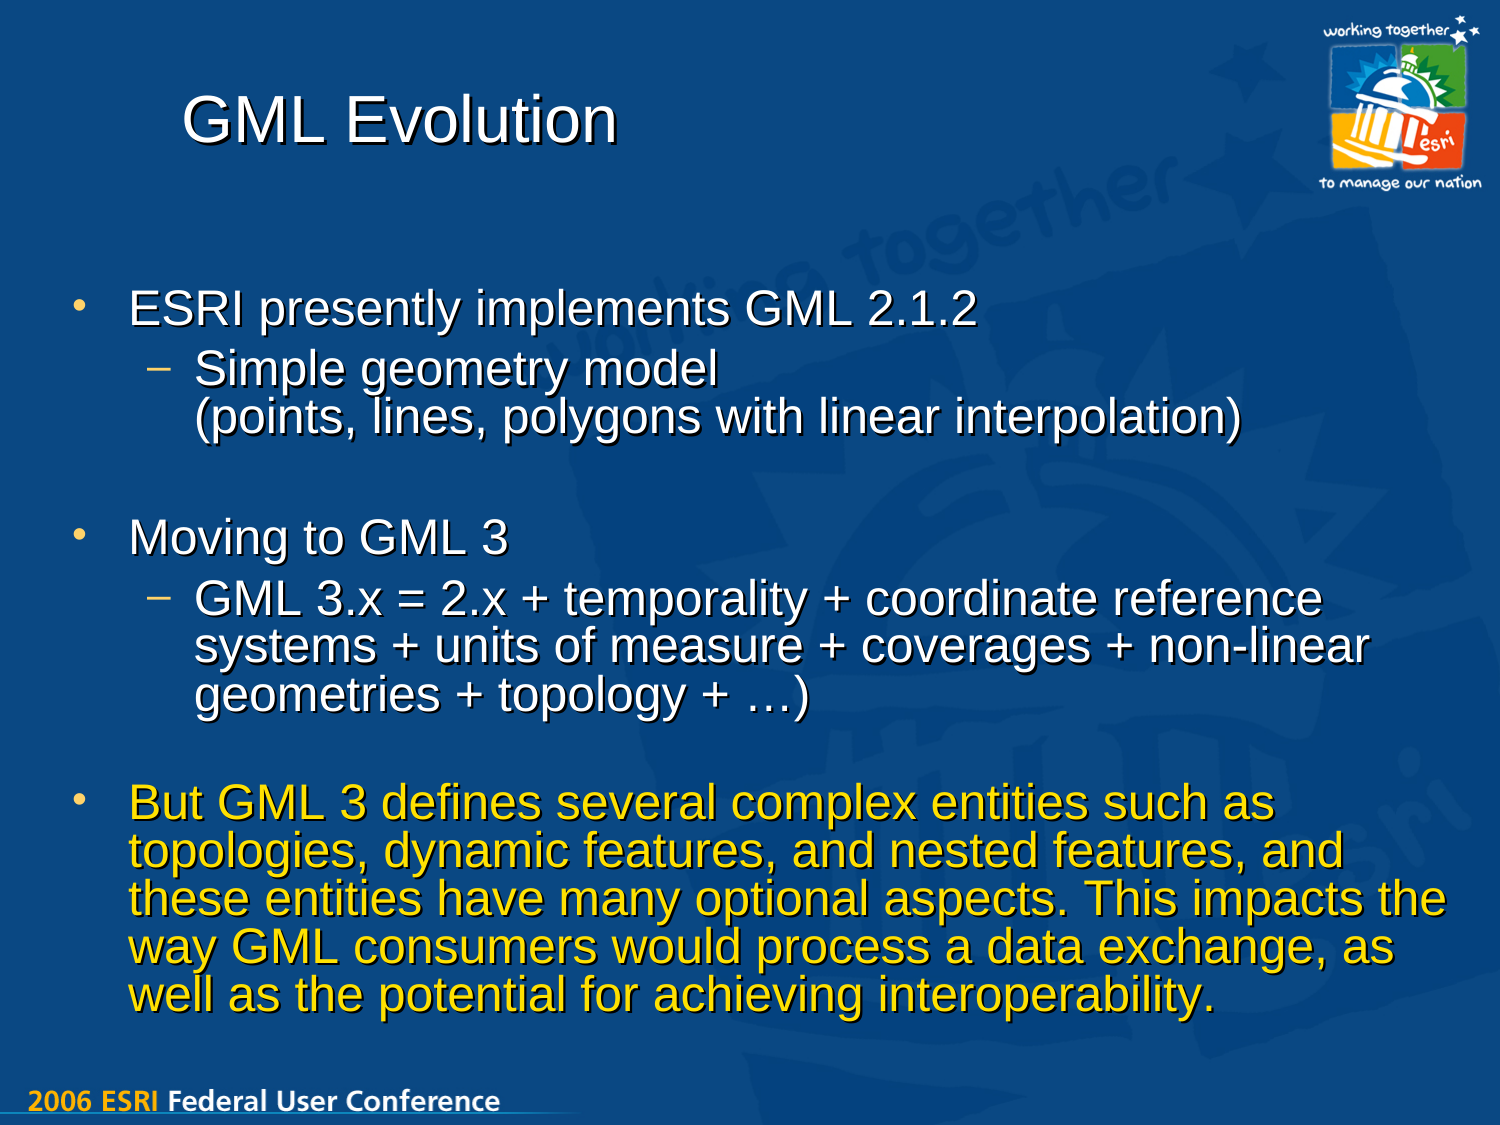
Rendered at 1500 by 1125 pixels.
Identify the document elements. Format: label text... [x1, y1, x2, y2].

picture [0, 0, 1500, 1125]
title GML Evolution [167, 42, 1441, 228]
list ESRI presently implements GML 2.1.2 Simple geometry model (points, lines, polygons with linear interpolation) Moving to GML 3 GML 3.x = 2.x + temporality + coordinate reference systems + units of measure + coverages + non-linear geometries + topology + …) But GML 3 defines several complex entities such as topologies, dynamic features, and nested features, and these entities have many optional aspects. This impacts the way GML consumers would process a data exchange, as well as the potential for achieving interoperability. [57, 279, 1474, 1039]
